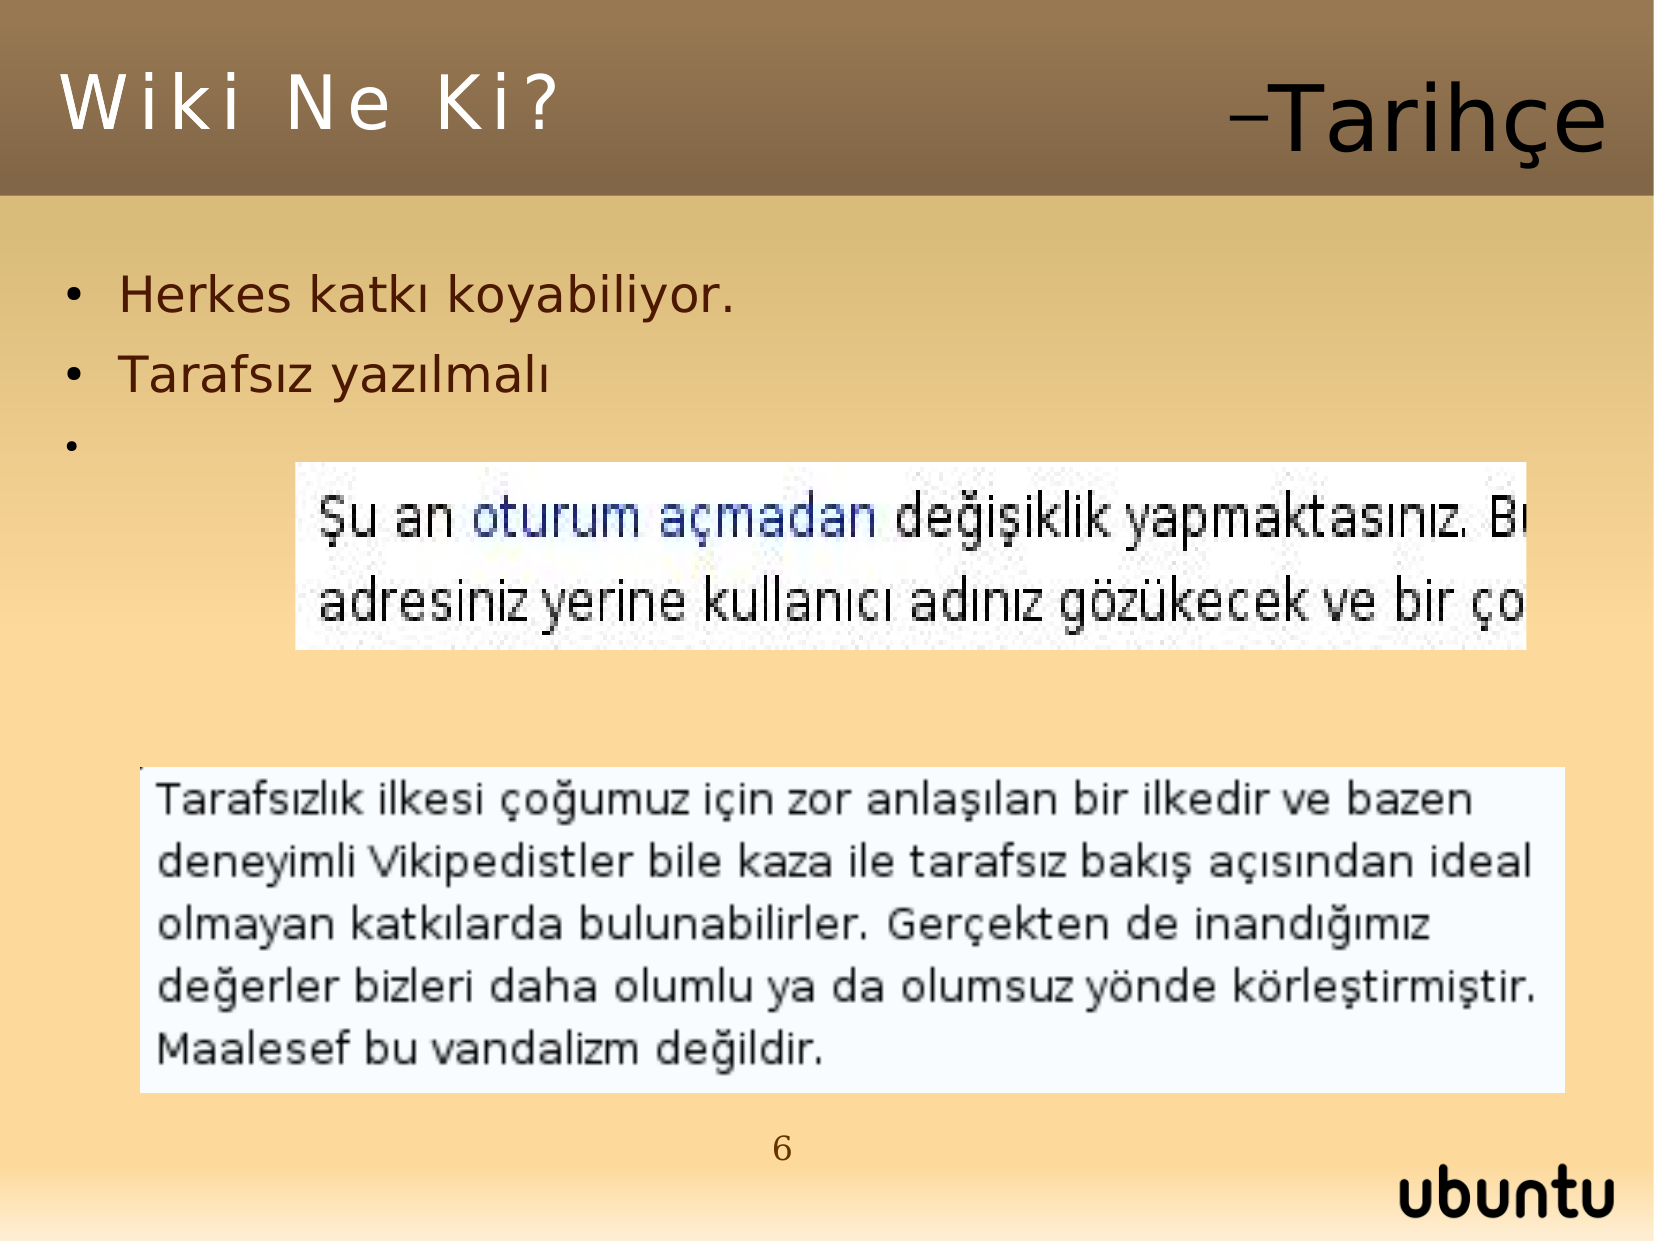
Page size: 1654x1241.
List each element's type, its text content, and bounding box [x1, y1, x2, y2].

picture [0, 0, 1654, 1241]
text_box Tarihçe [1092, 59, 1625, 181]
title Wiki Ne Ki? [59, 29, 1595, 178]
list Herkes katkı koyabiliyor. Tarafsız yazılmalı [29, 265, 1518, 1085]
